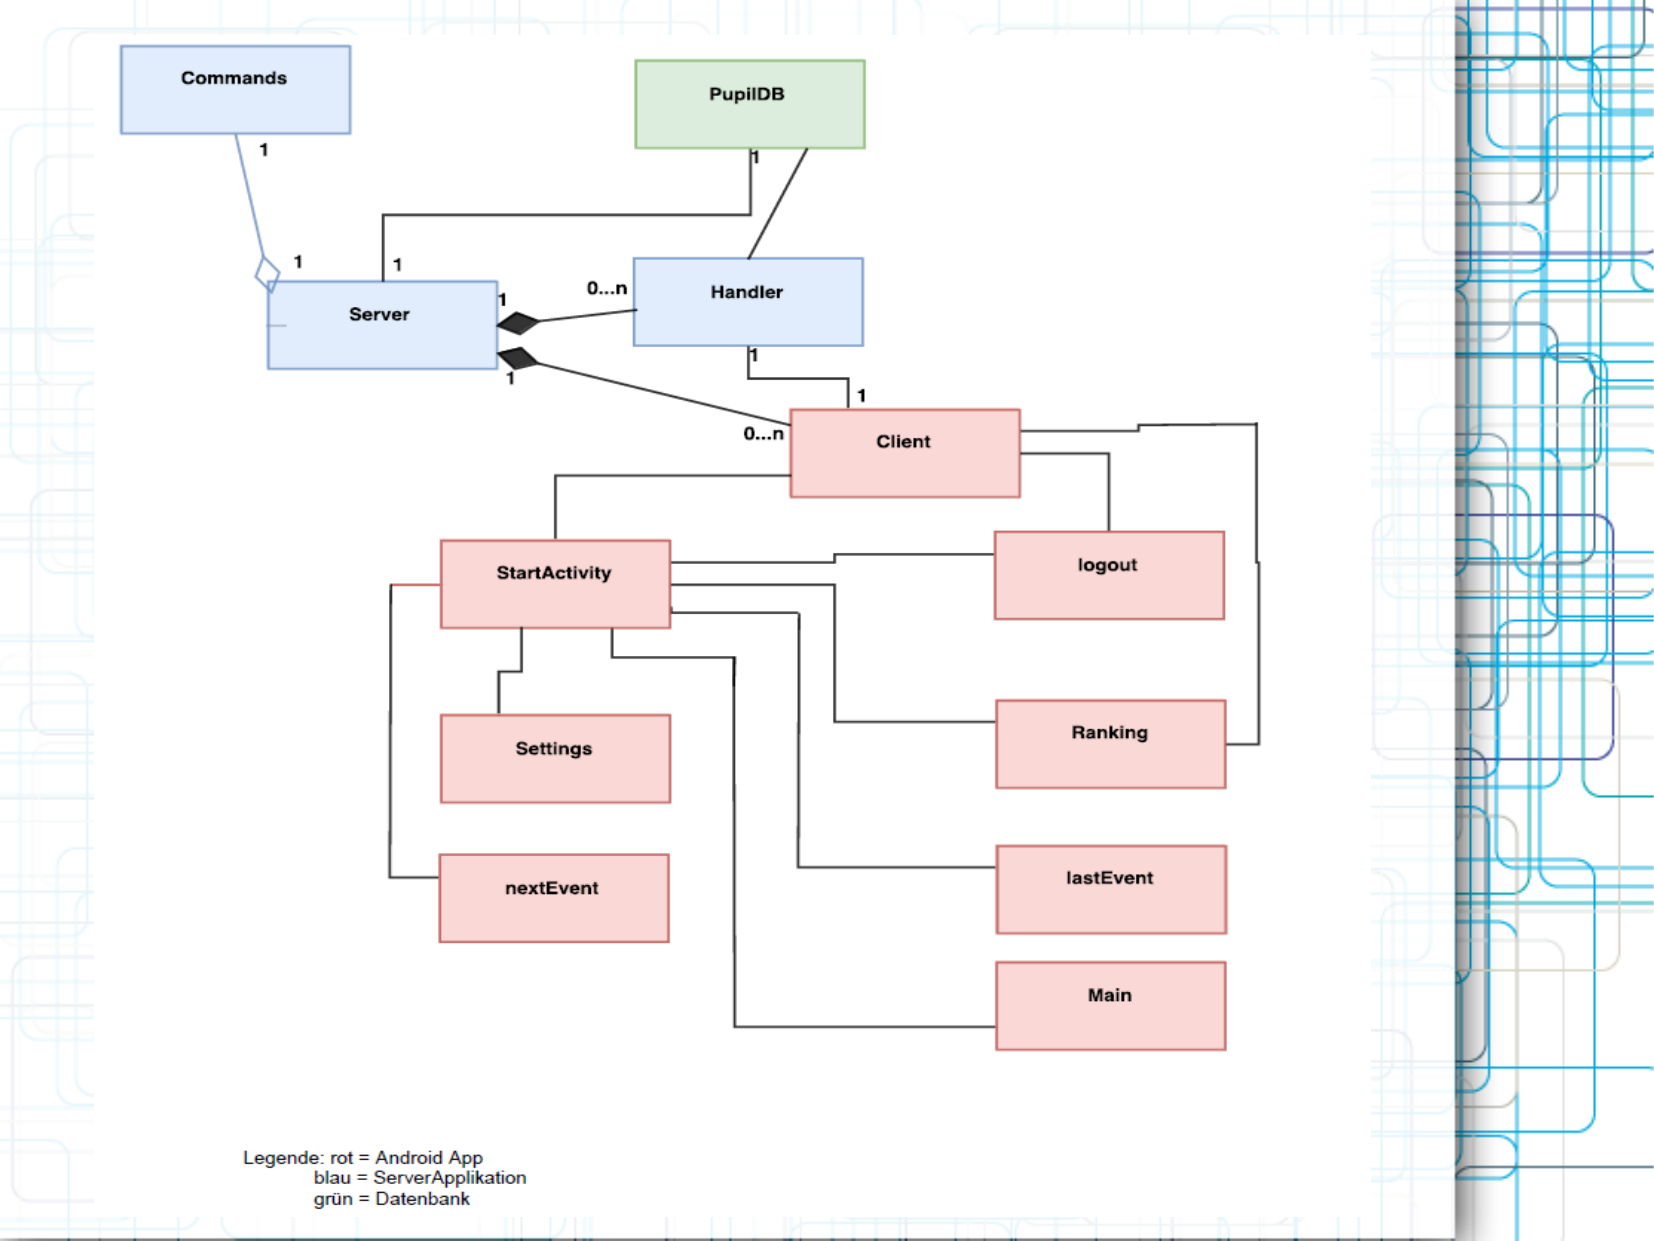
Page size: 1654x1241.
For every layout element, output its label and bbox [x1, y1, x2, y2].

picture [94, 35, 1371, 1217]
